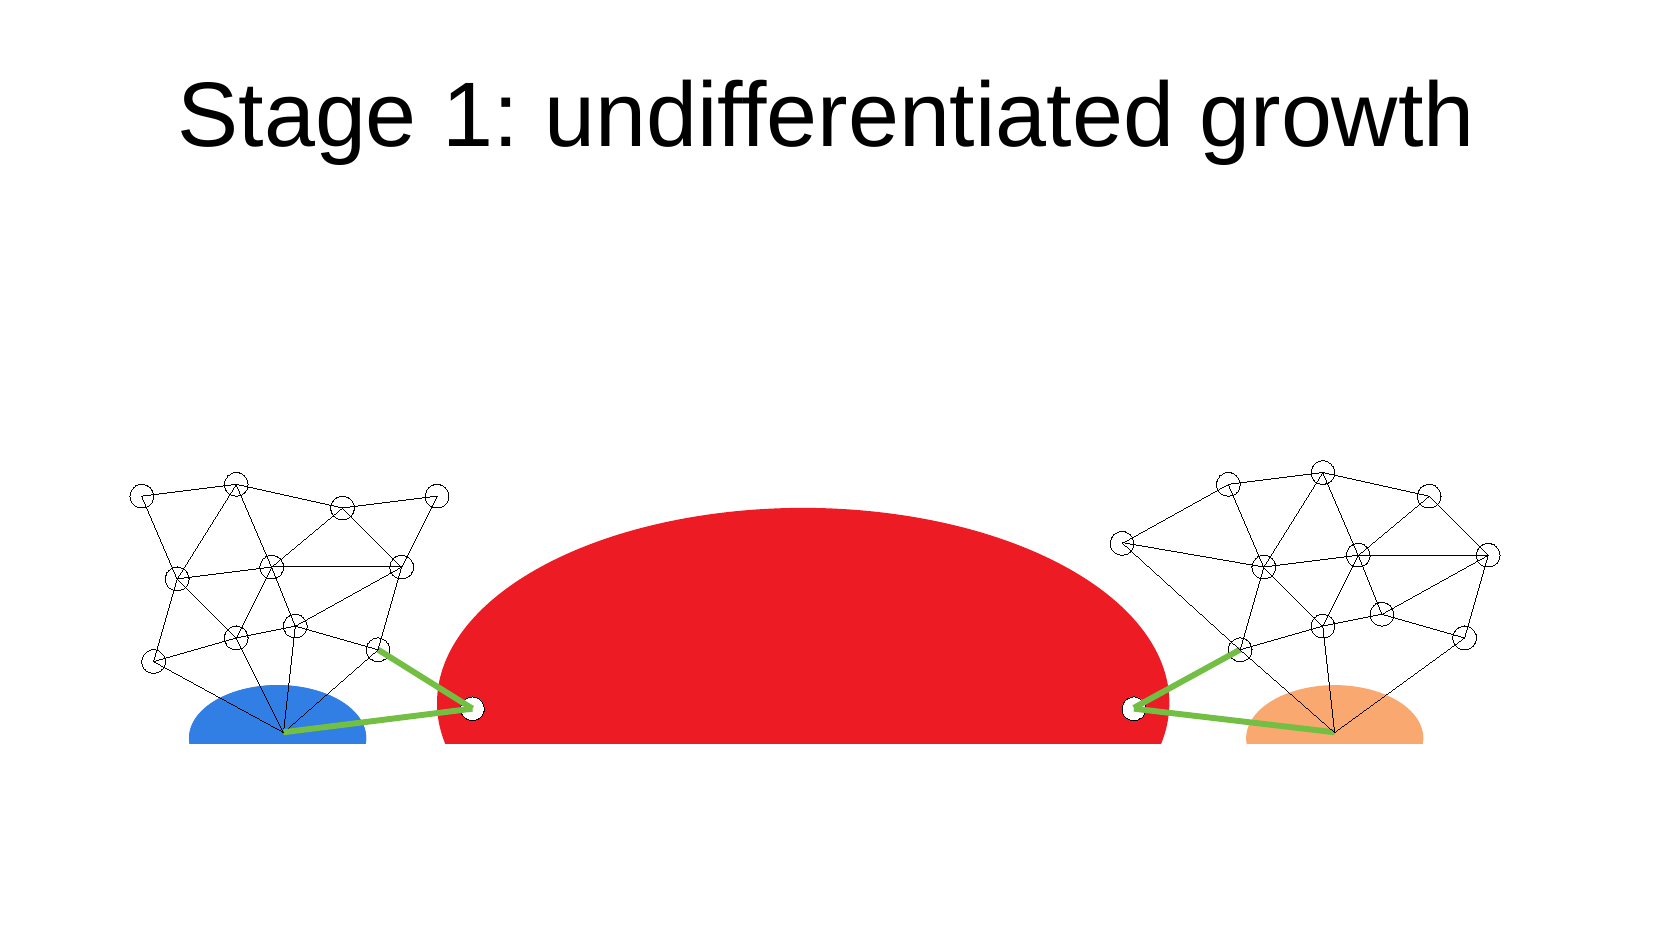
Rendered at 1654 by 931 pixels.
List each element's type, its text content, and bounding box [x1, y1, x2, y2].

text_box [1370, 602, 1394, 627]
text_box [224, 625, 249, 650]
title Stage 1: undifferentiated growth [82, 37, 1571, 193]
text_box [1476, 543, 1501, 567]
text_box [1311, 614, 1335, 638]
text_box [283, 614, 308, 638]
text_box [1251, 555, 1276, 579]
text_box [259, 555, 284, 579]
text_box [165, 566, 190, 591]
text_box [330, 496, 355, 520]
text_box [366, 637, 390, 662]
text_box [1228, 637, 1253, 662]
text_box [224, 472, 249, 497]
text_box [1216, 472, 1241, 497]
text_box [425, 484, 449, 508]
text_box [1346, 543, 1371, 567]
text_box [141, 649, 166, 674]
text_box [129, 484, 154, 508]
text_box [1311, 460, 1335, 485]
text_box [437, 691, 461, 709]
text_box [1452, 625, 1477, 650]
text_box [1146, 693, 1170, 709]
text_box [1110, 531, 1134, 556]
text_box [82, 507, 1630, 910]
text_box [389, 555, 414, 579]
text_box [1417, 484, 1442, 508]
